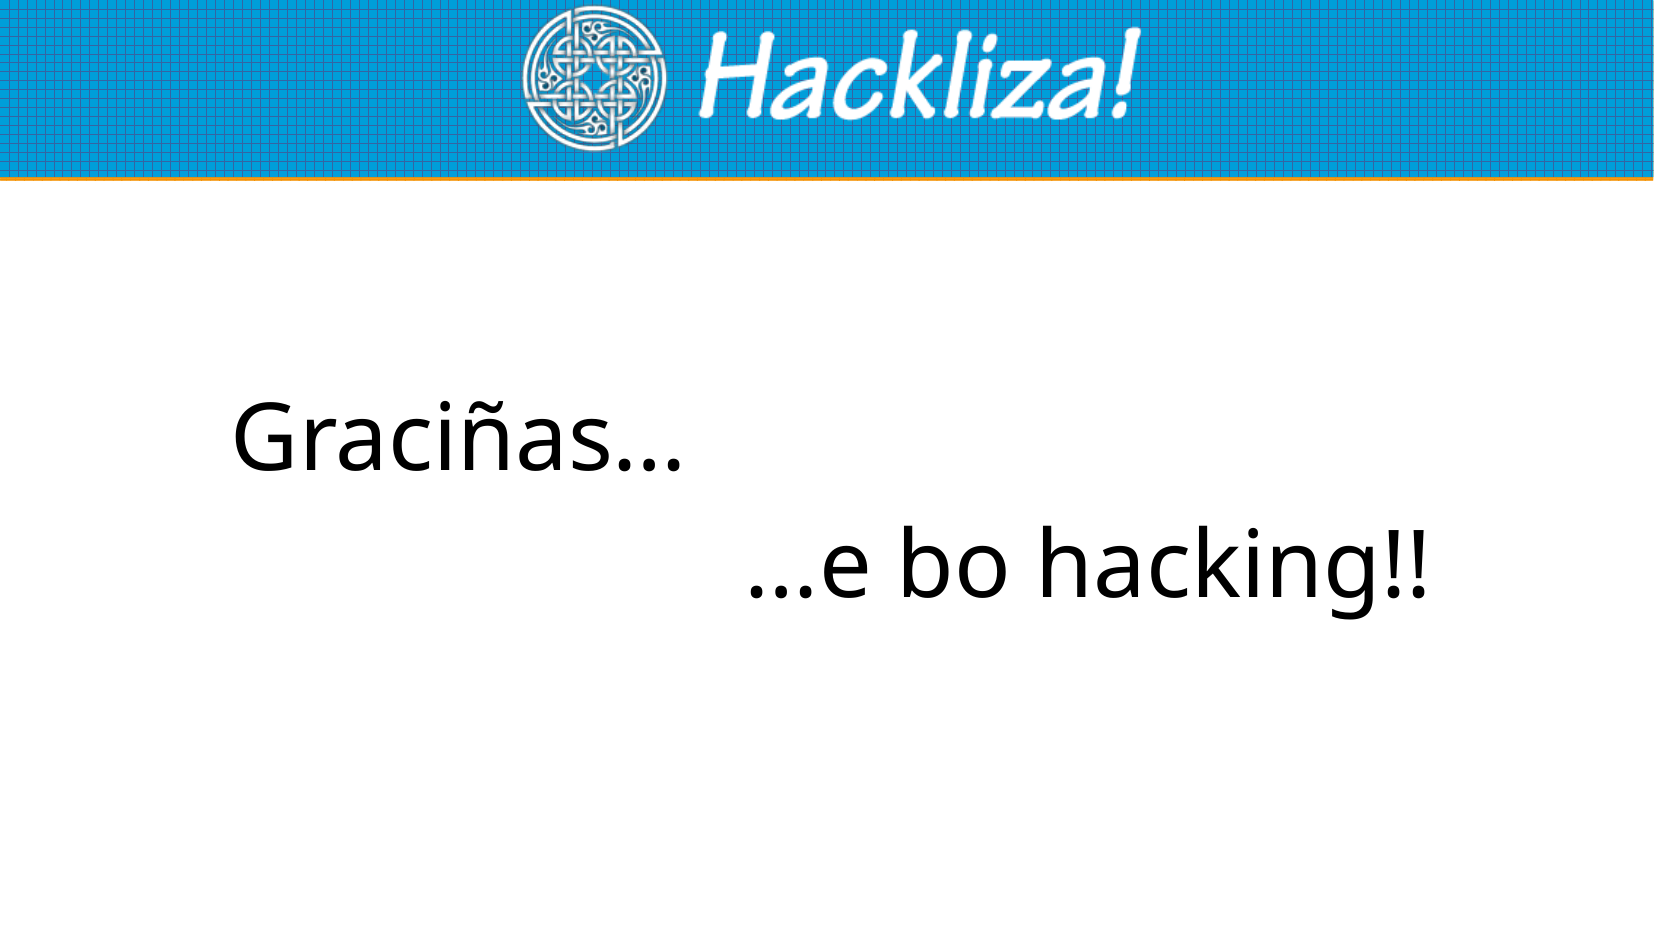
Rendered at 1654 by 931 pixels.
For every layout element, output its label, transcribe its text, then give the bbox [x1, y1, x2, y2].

picture [982, 33, 997, 54]
picture [1112, 101, 1126, 119]
picture [991, 58, 1051, 119]
picture [969, 59, 993, 118]
picture [699, 32, 774, 118]
picture [833, 58, 888, 120]
picture [1048, 57, 1105, 119]
picture [1116, 27, 1140, 95]
picture [943, 30, 972, 118]
text_box Graciñas… …e bo hacking!! [225, 300, 1463, 696]
picture [770, 57, 828, 119]
picture [521, 5, 667, 152]
picture [889, 30, 942, 119]
